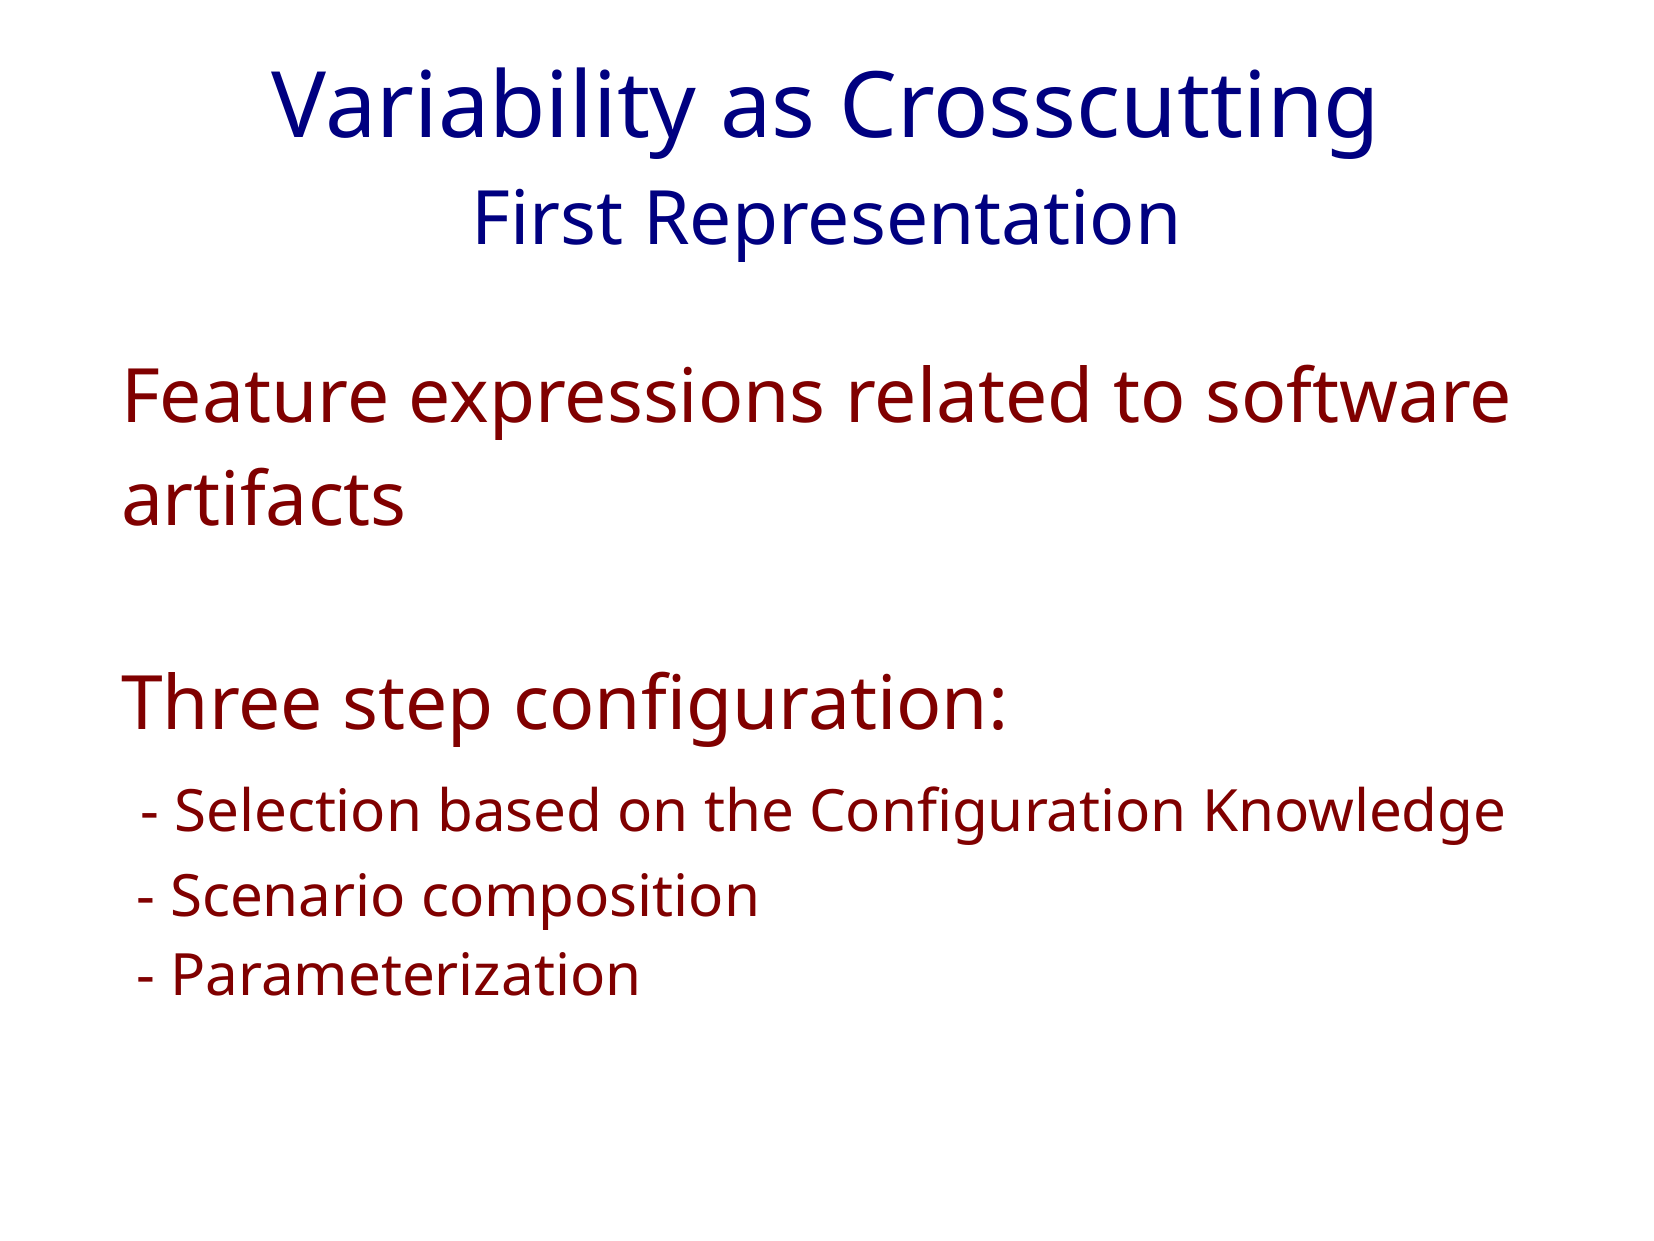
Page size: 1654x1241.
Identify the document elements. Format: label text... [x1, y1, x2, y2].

title Variability as Crosscutting First Representation [82, 36, 1571, 270]
text_box Feature expressions related to software artifacts Three step configuration: - Selection based on the Configuration Knowledge - Scenario composition - Parameterization [106, 335, 1601, 1037]
